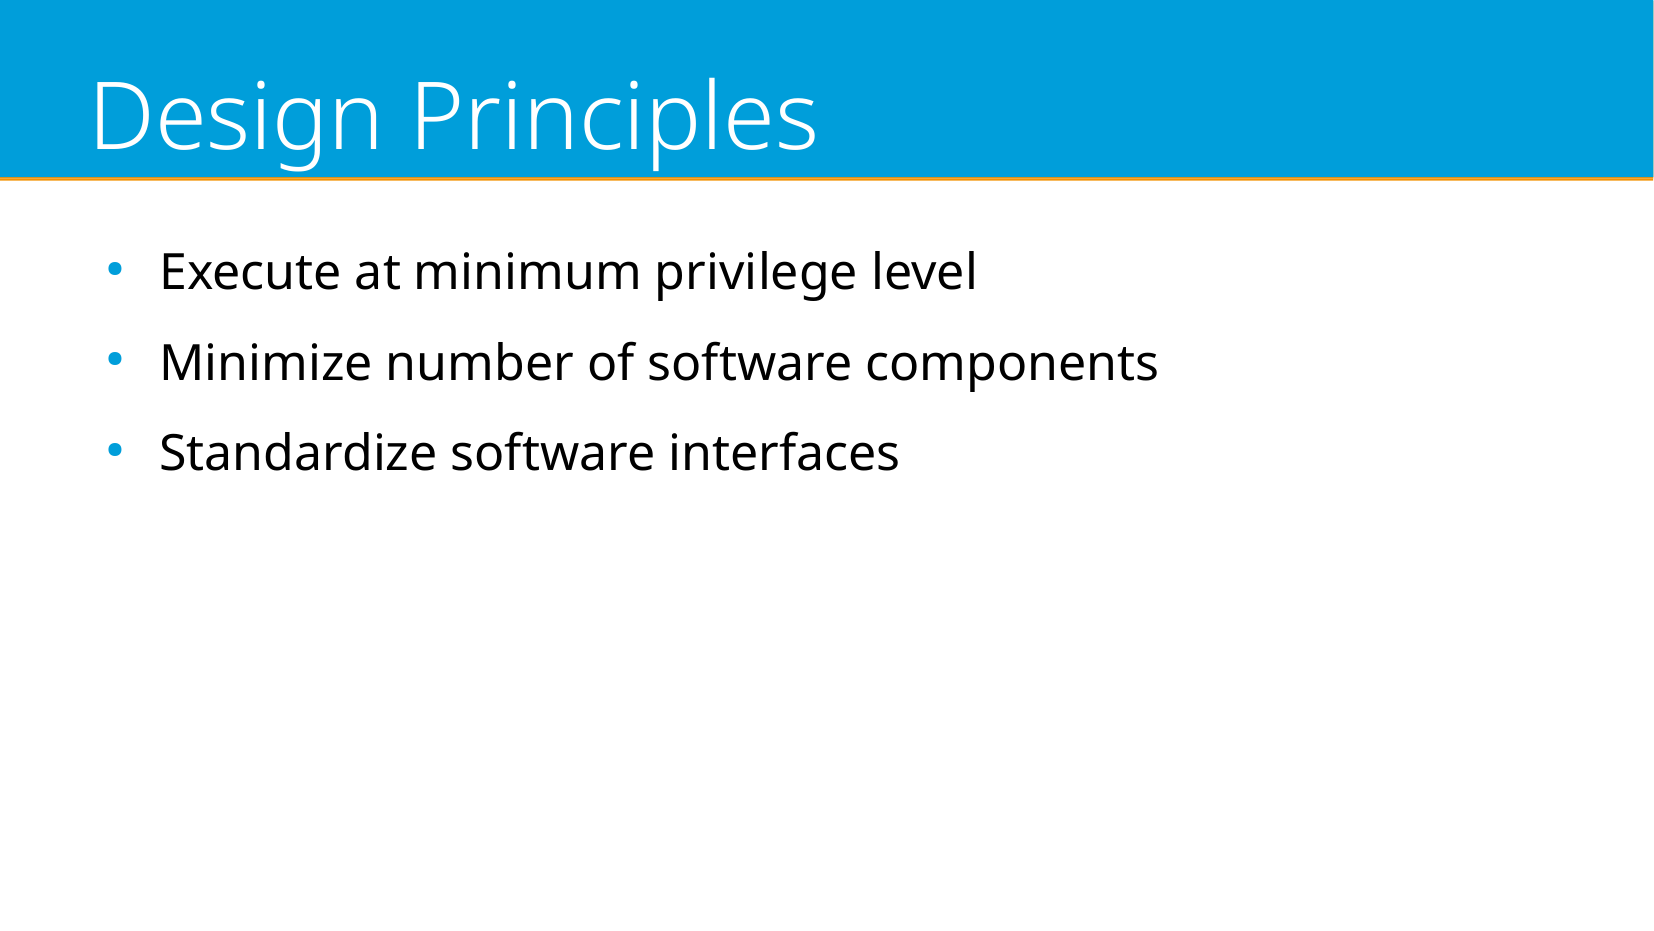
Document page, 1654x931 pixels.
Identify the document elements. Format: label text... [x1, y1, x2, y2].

list Execute at minimum privilege level Minimize number of software components Standardize software interfaces [88, 236, 1565, 813]
title Design Principles [88, 14, 1565, 178]
